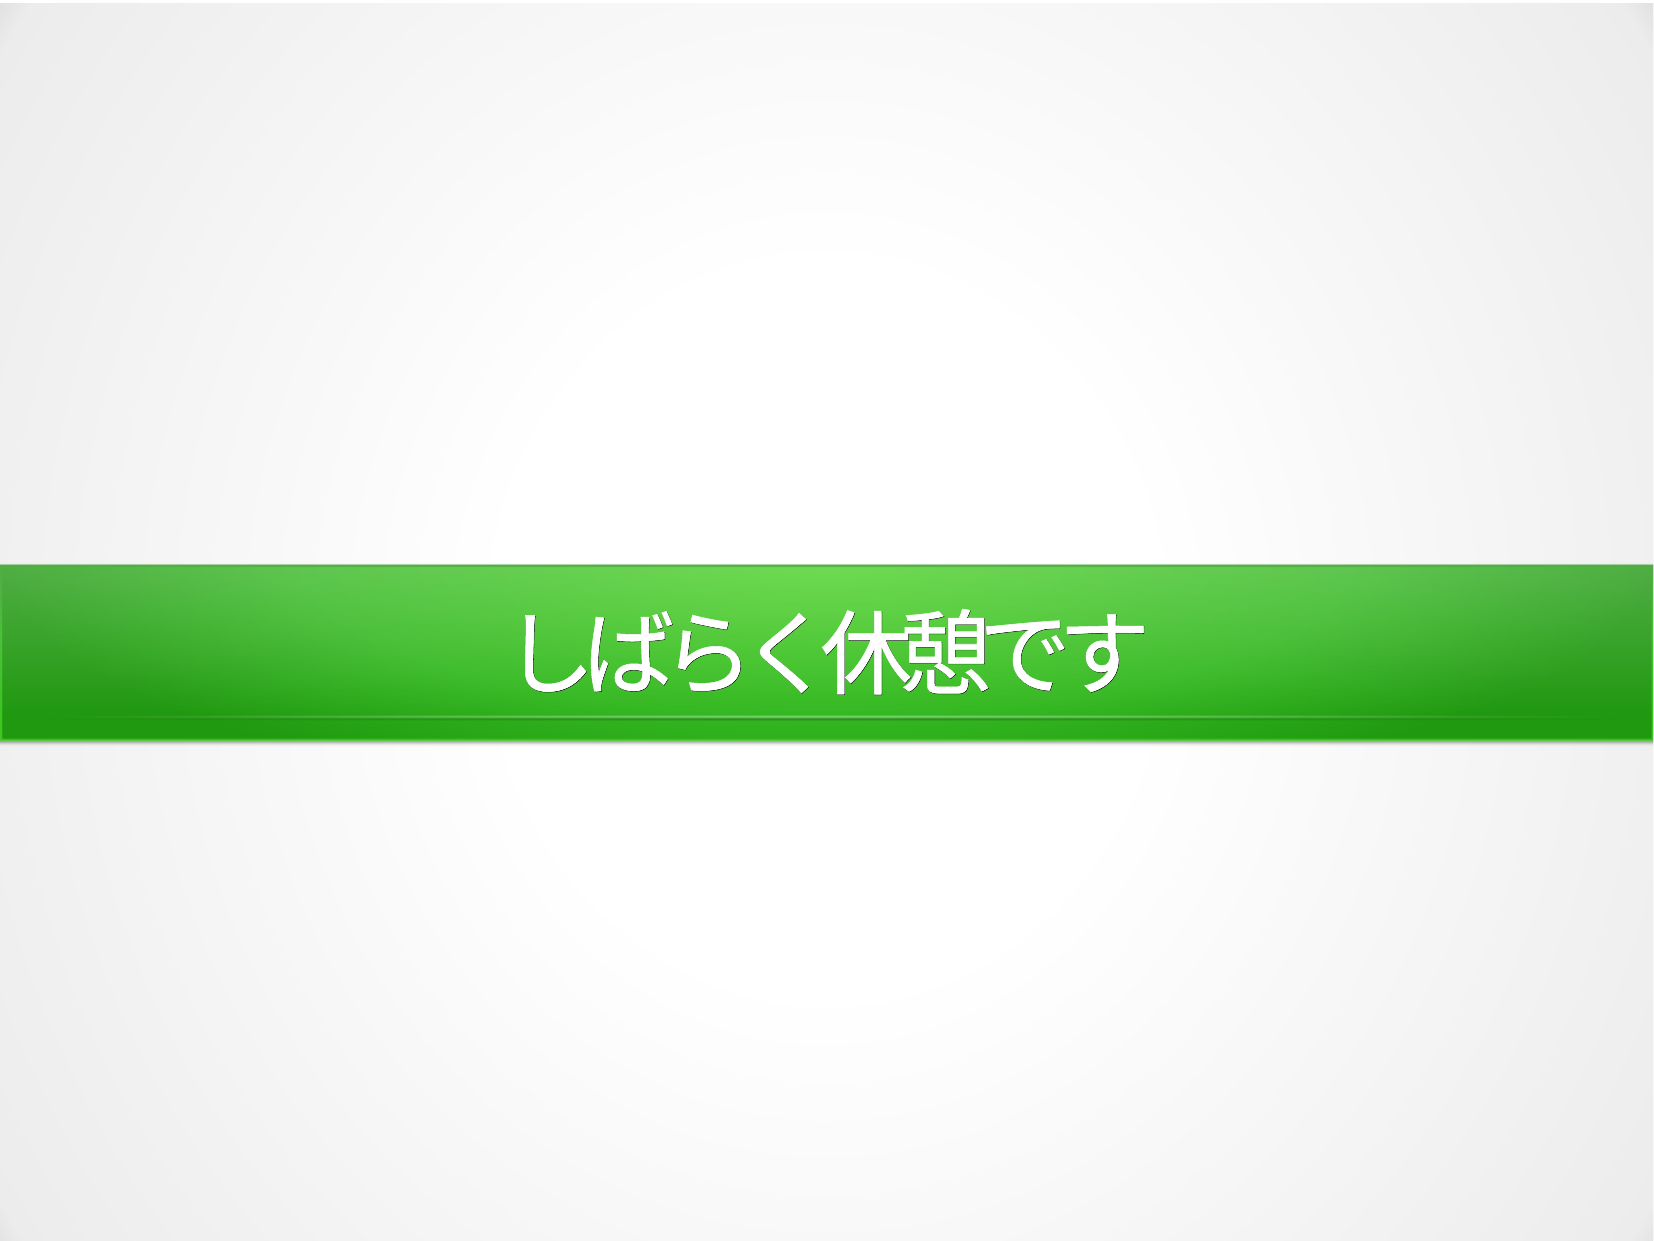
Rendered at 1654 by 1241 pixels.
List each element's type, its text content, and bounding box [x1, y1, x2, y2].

title しばらく休憩です [17, 578, 1636, 715]
picture [0, 3, 1654, 1241]
